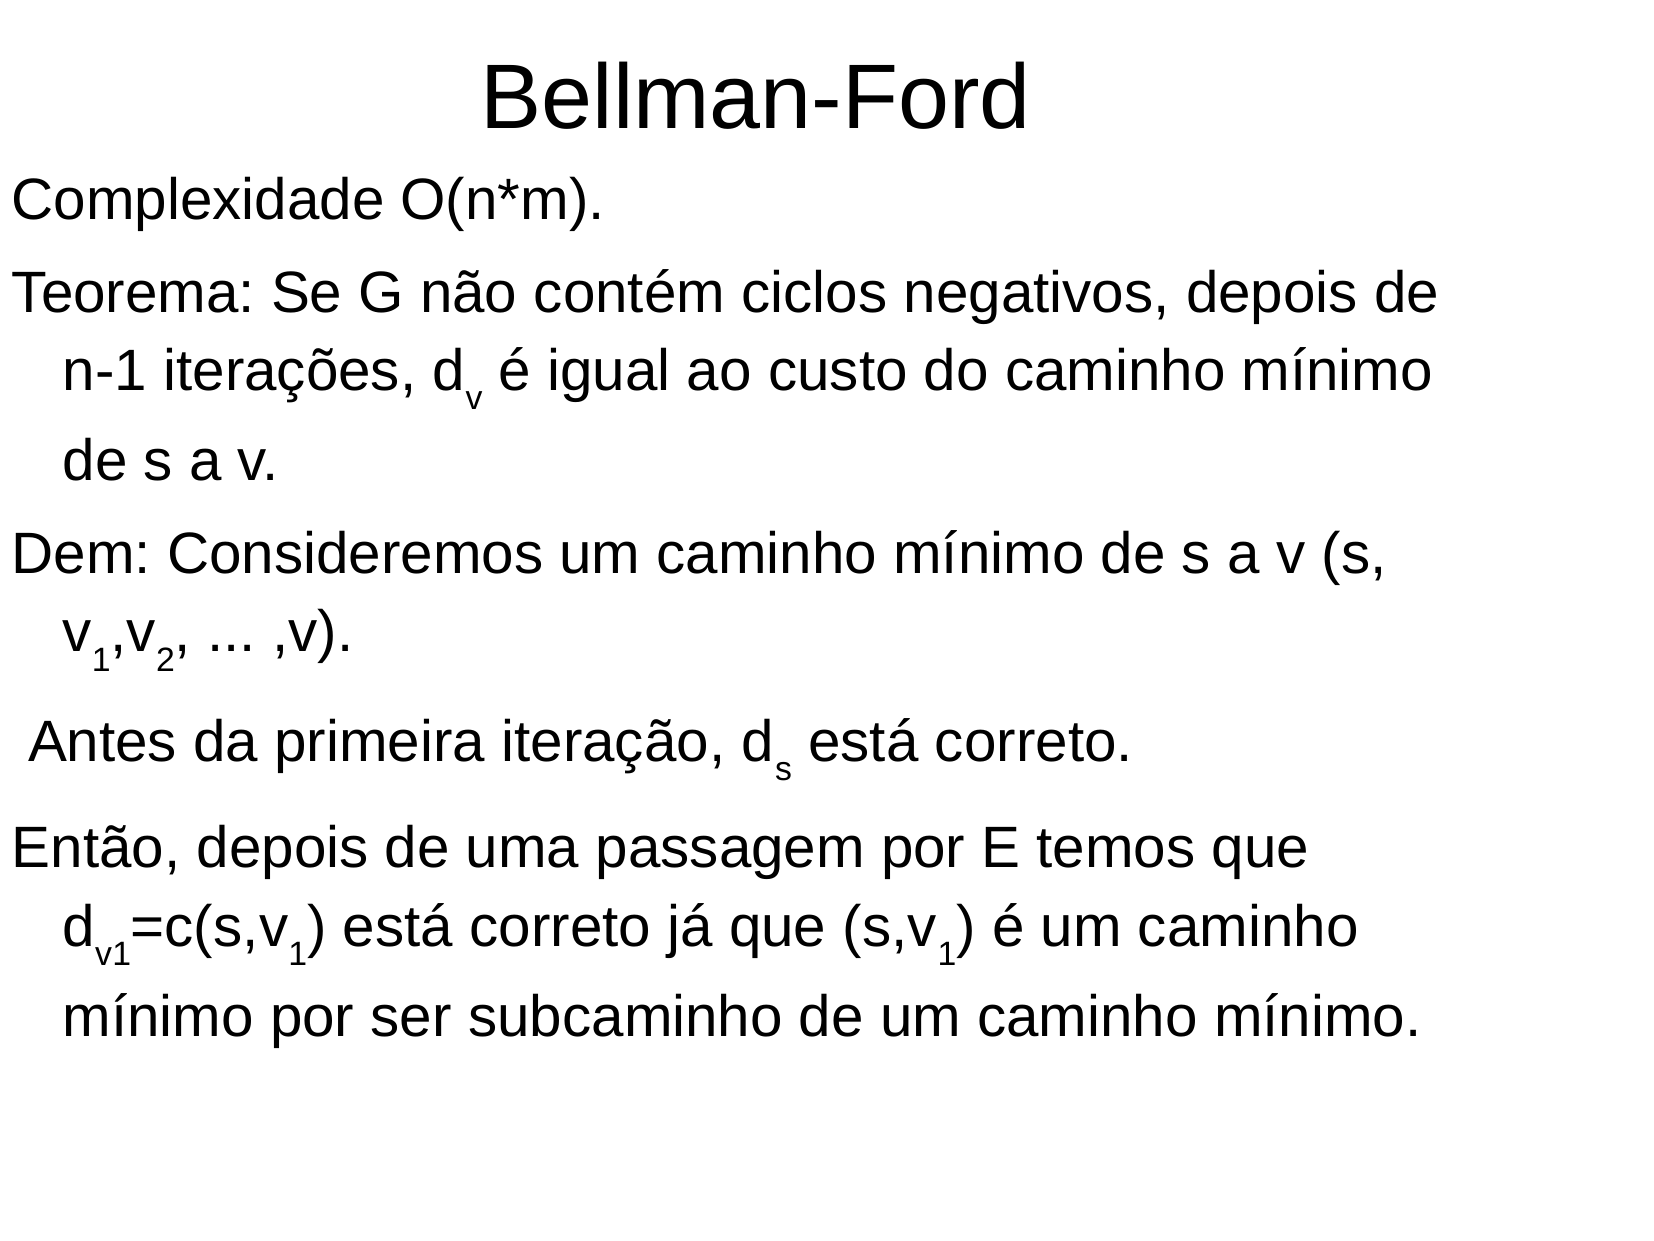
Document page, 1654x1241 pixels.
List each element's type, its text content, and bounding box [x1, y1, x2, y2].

title Bellman-Ford [11, 0, 1500, 166]
list Complexidade O(n*m). Teorema: Se G não contém ciclos negativos, depois de n-1 iterações, dv é igual ao custo do caminho mínimo de s a v. Dem: Consideremos um caminho mínimo de s a v (s, v1,v2, ... ,v). Antes da primeira iteração, ds está correto. Então, depois de uma passagem por E temos que dv1=c(s,v1) está correto já que (s,v1) é um caminho mínimo por ser subcaminho de um caminho mínimo. [11, 166, 1500, 1050]
